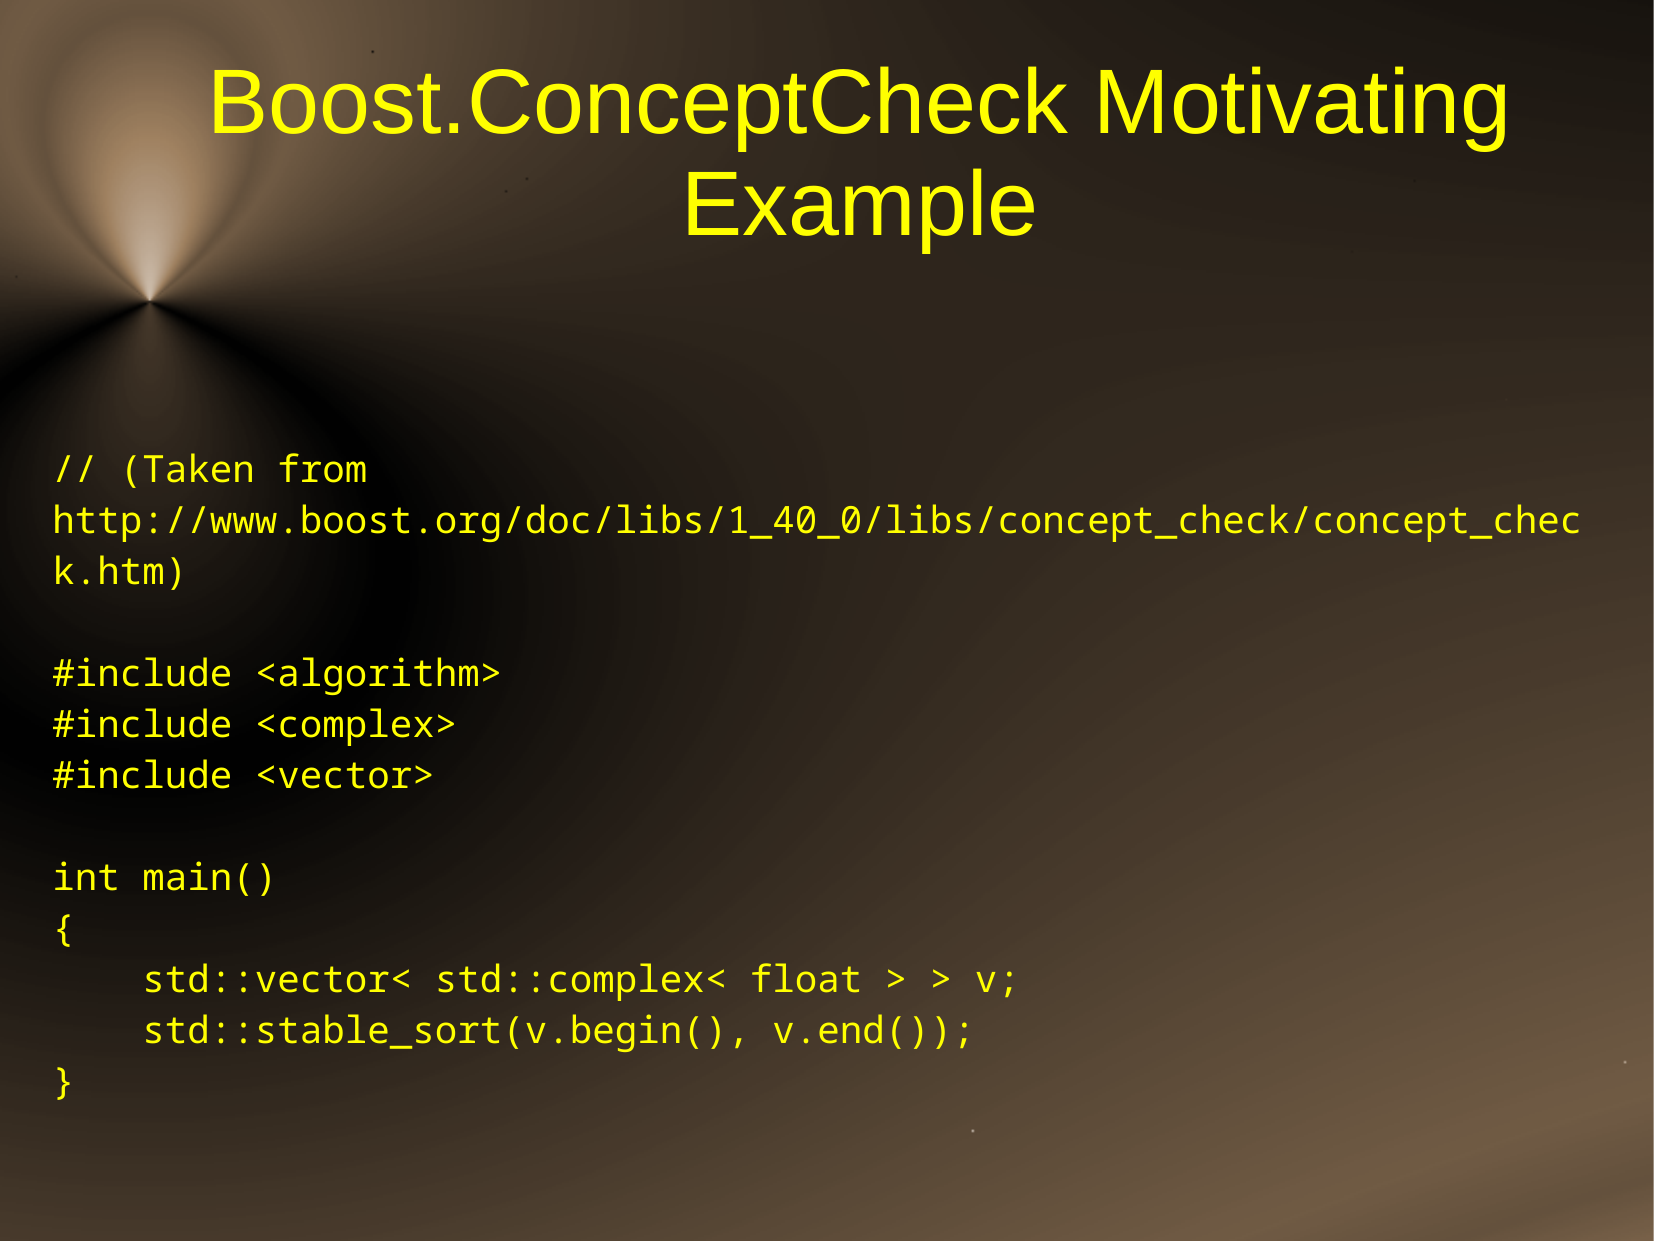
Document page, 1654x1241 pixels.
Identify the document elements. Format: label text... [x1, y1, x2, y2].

text_box // (Taken from http://www.boost.org/doc/libs/1_40_0/libs/concept_check/concept_check.htm) #include <algorithm> #include <complex> #include <vector> int main() { std::vector< std::complex< float > > v; std::stable_sort(v.begin(), v.end()); } [37, 435, 1613, 938]
picture [0, 0, 1654, 1241]
title Boost.ConceptCheck Motivating Example [150, 49, 1571, 257]
